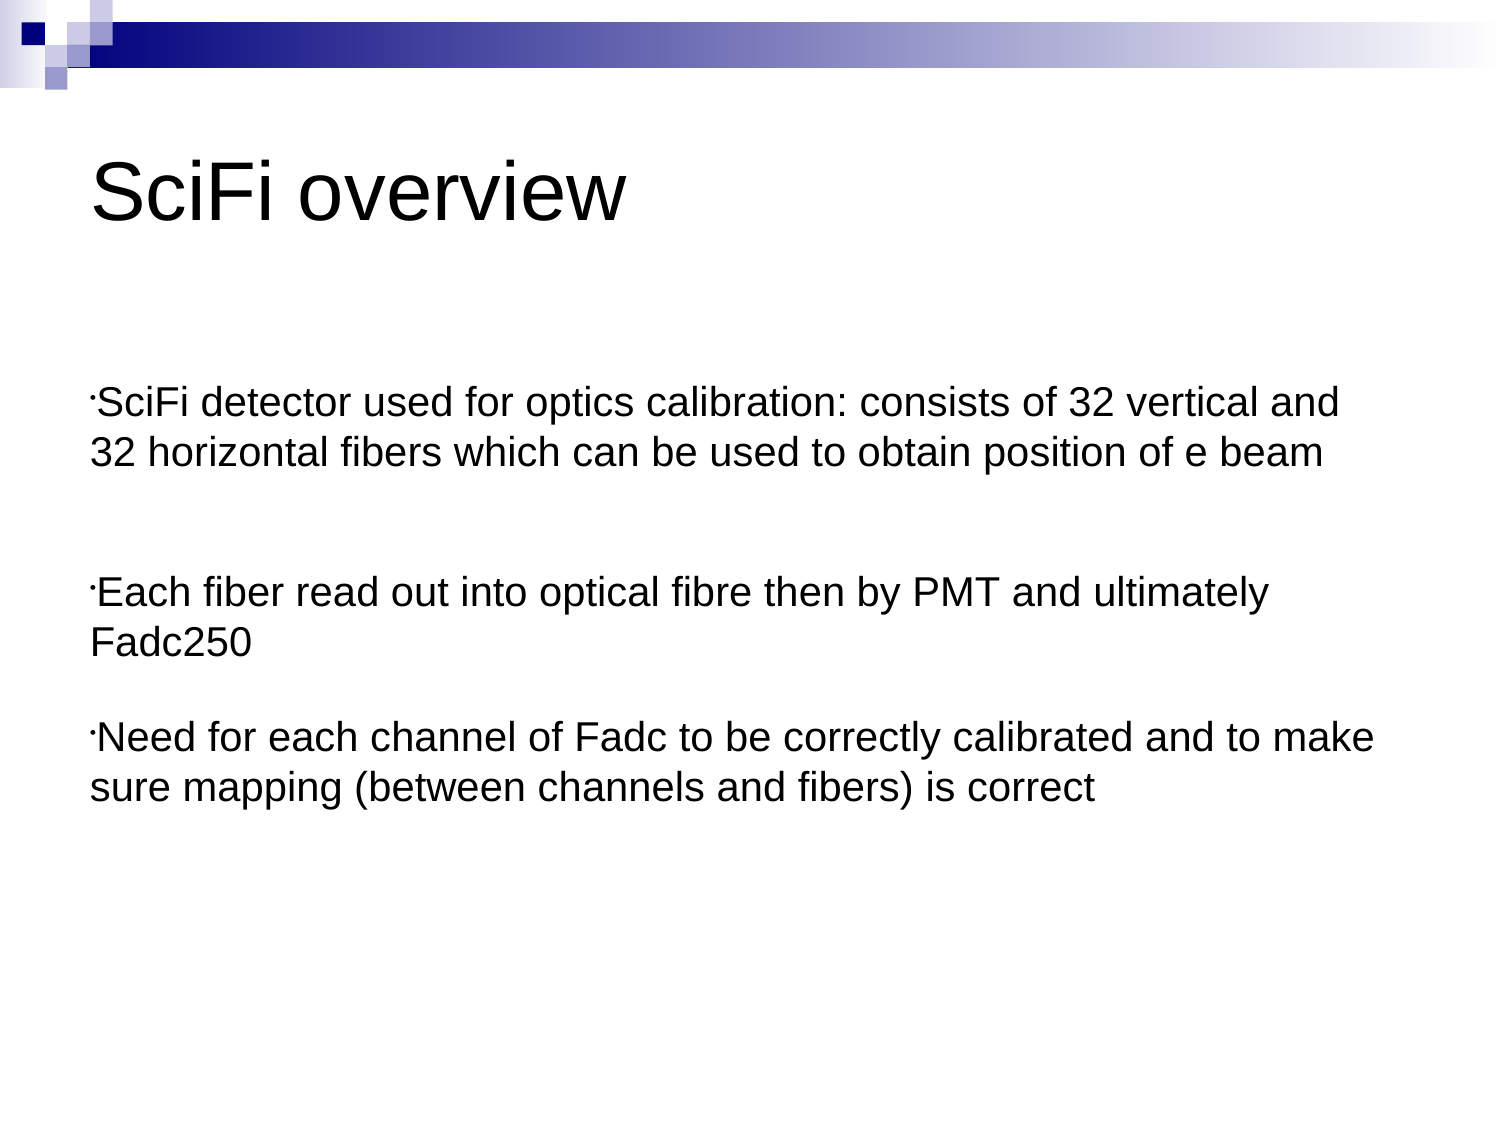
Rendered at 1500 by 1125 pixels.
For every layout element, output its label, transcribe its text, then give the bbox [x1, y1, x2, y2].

list [75, 324, 1477, 963]
title SciFi overview [75, 75, 1426, 300]
text_box SciFi detector used for optics calibration: consists of 32 vertical and 32 horizontal fibers which can be used to obtain position of e beam Each fiber read out into optical fibre then by PMT and ultimately Fadc250 Need for each channel of Fadc to be correctly calibrated and to make sure mapping (between channels and fibers) is correct [75, 367, 1406, 818]
